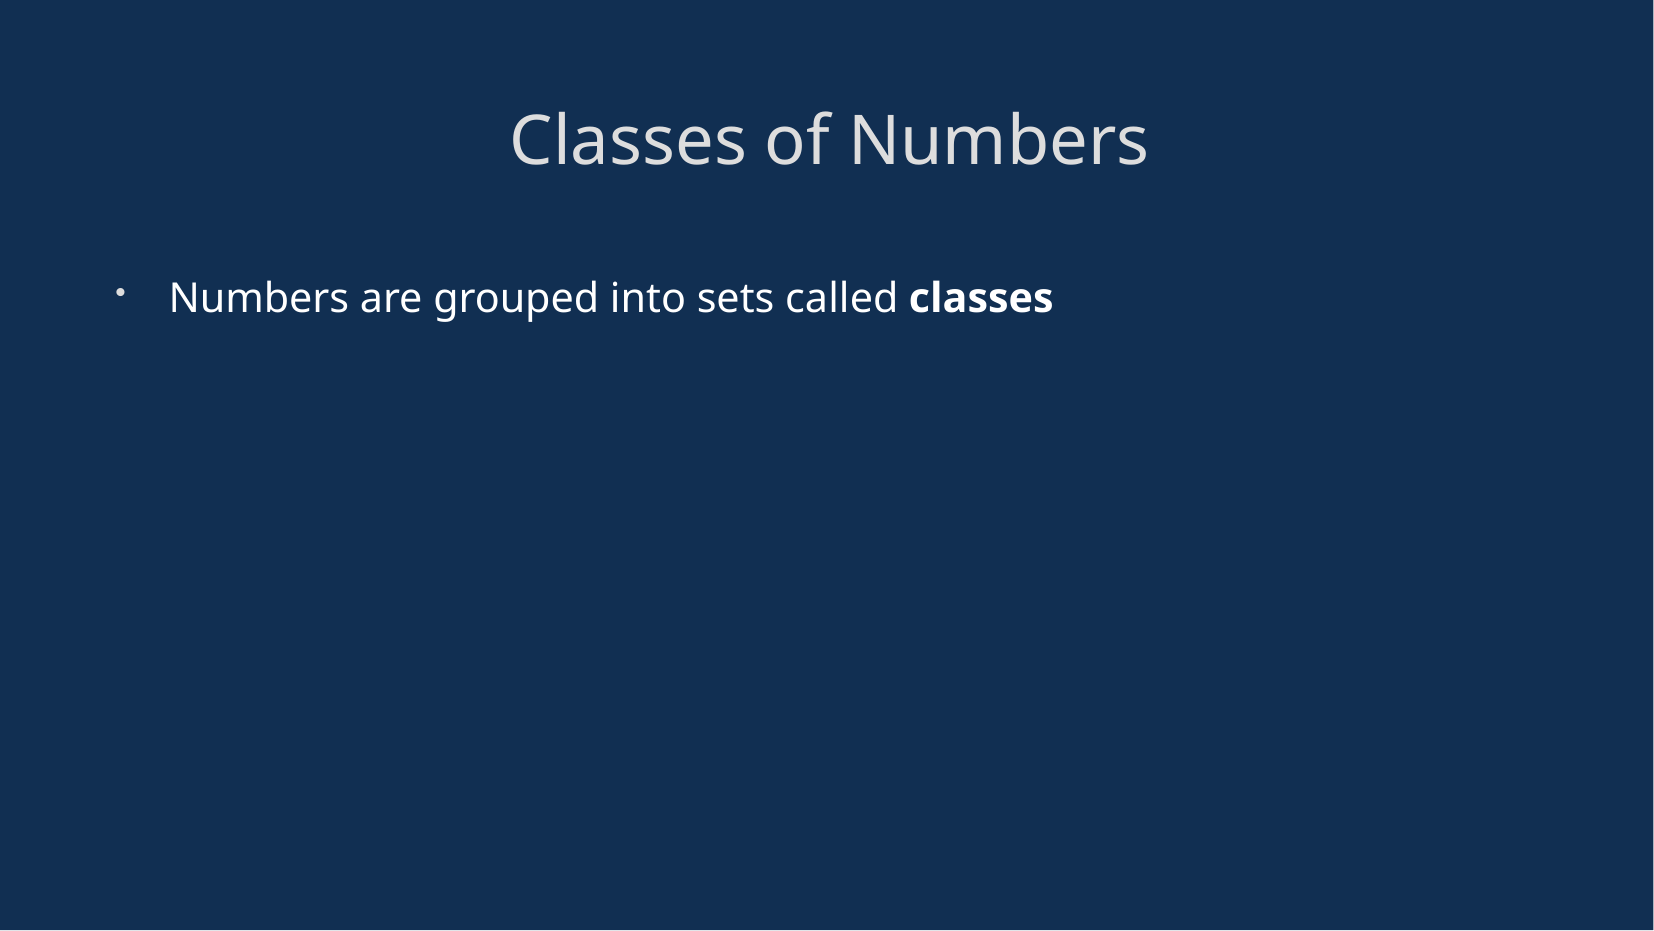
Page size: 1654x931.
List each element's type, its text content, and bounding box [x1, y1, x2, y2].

list Numbers are grouped into sets called classes [97, 268, 1563, 806]
title Classes of Numbers [97, 56, 1563, 220]
